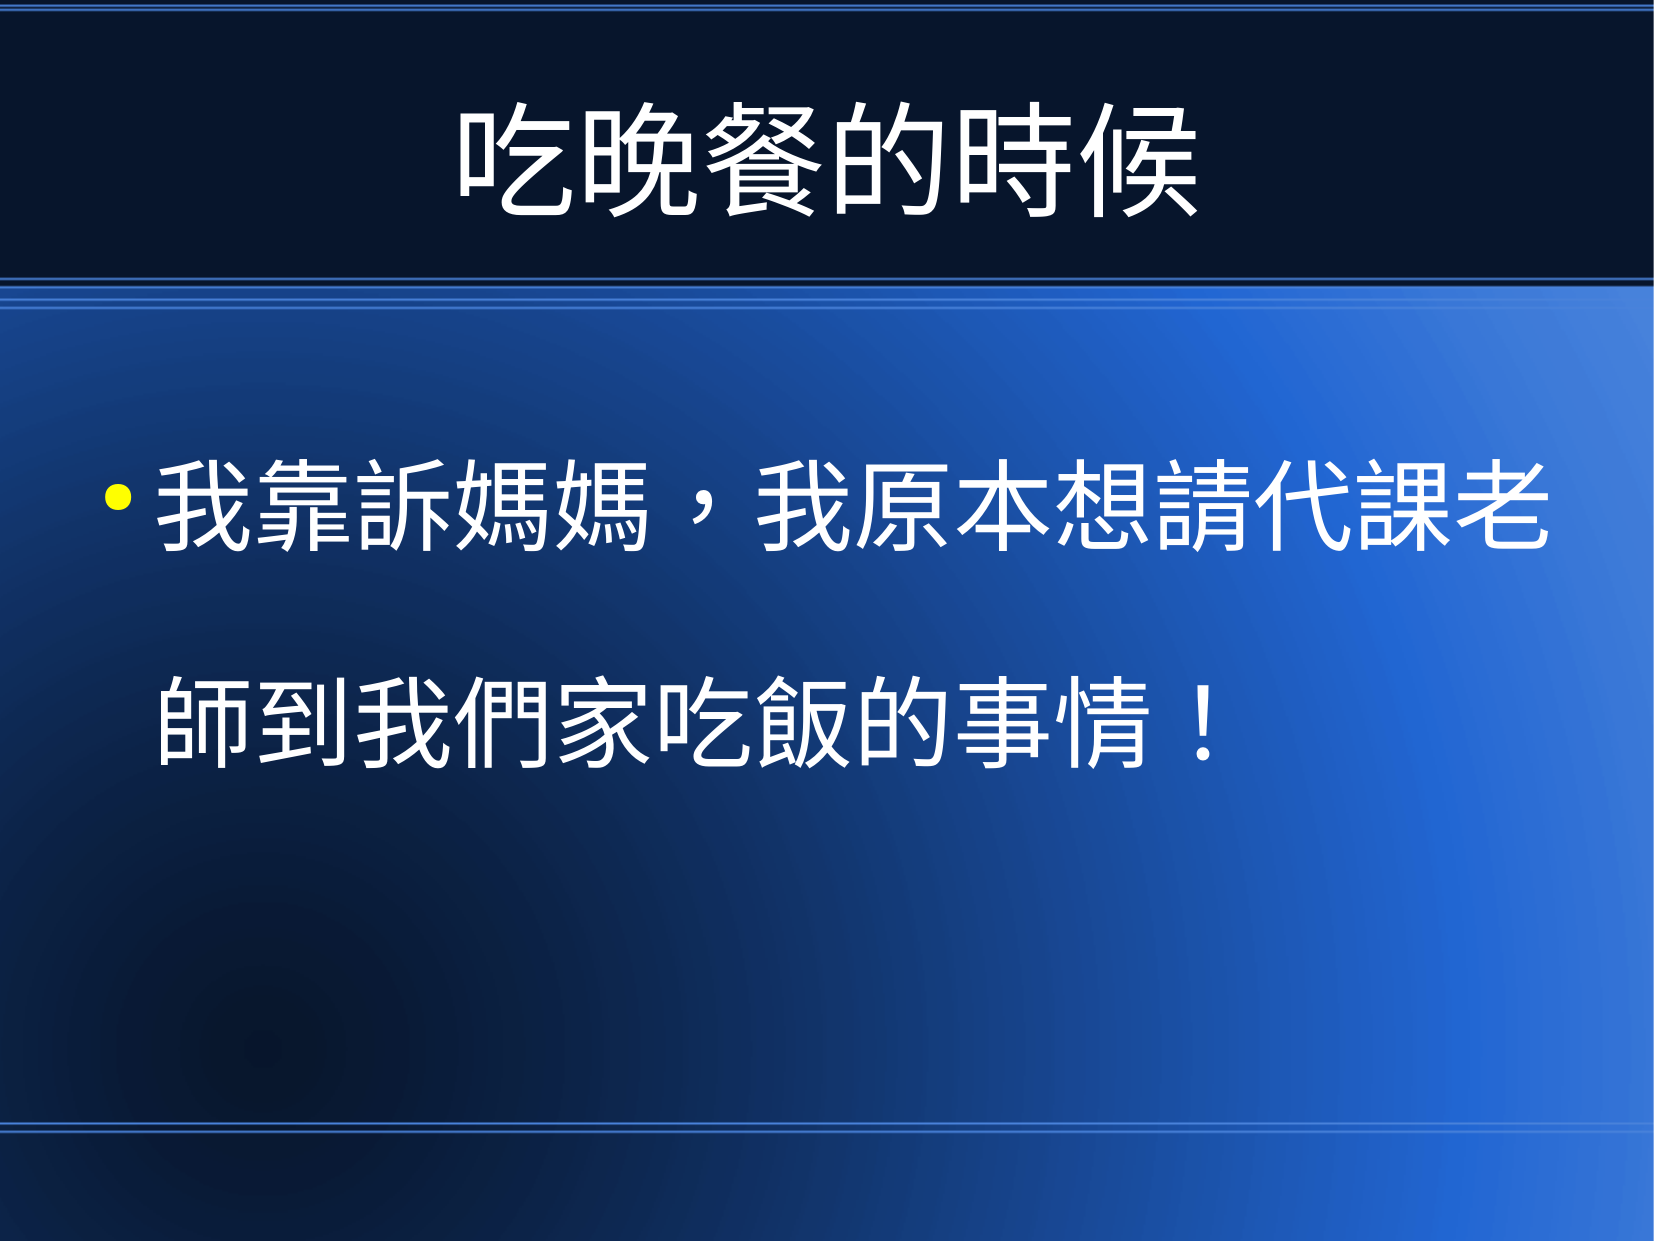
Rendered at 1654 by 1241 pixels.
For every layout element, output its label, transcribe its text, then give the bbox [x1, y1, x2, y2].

picture [0, 0, 1654, 1241]
title 吃晚餐的時候 [82, 49, 1571, 257]
list 我靠訴媽媽，我原本想請代課老師到我們家吃飯的事情！ [82, 355, 1571, 1241]
